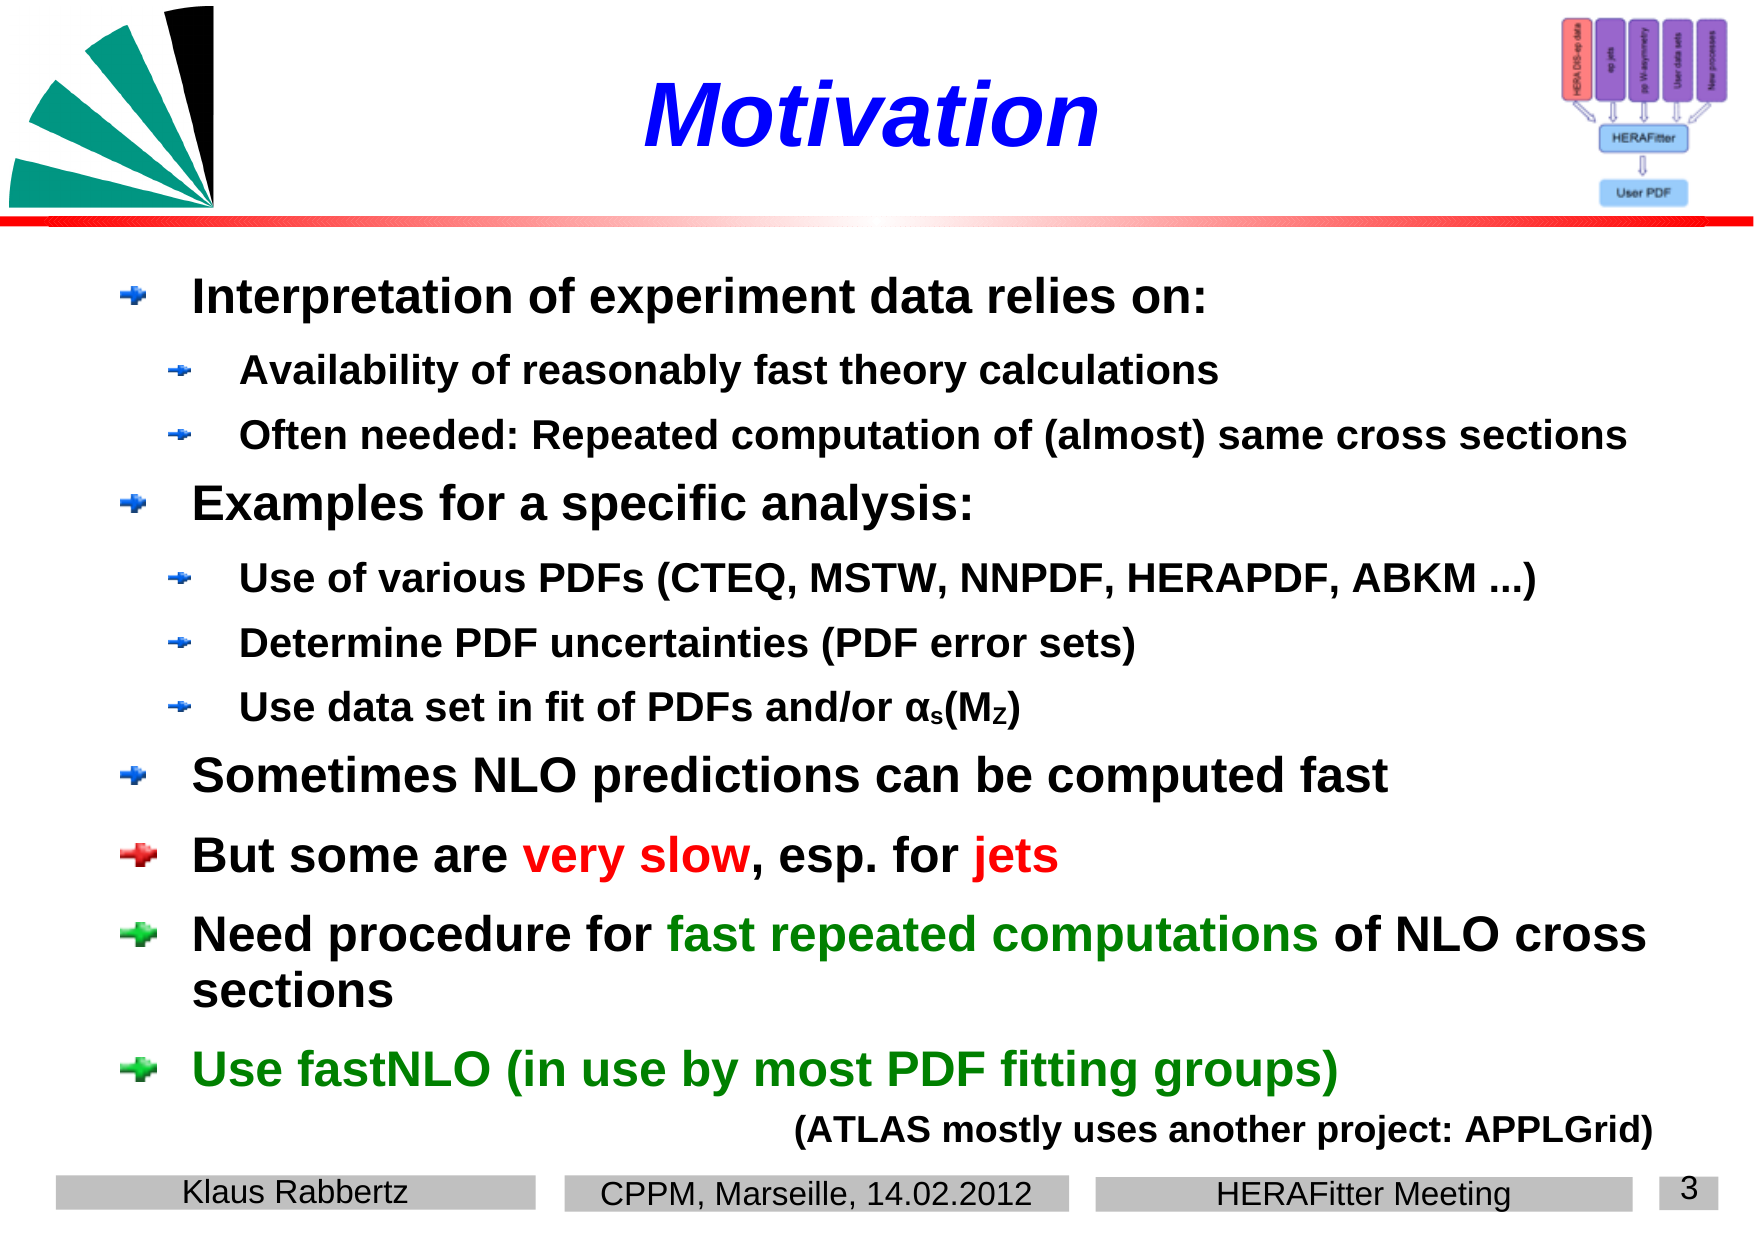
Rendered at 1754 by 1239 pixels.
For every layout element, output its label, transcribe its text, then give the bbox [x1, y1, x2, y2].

picture [1552, 15, 1736, 211]
picture [9, 6, 214, 210]
title Motivation [282, 21, 1566, 183]
list Interpretation of experiment data relies on: Availability of reasonably fast theory calculations Often needed: Repeated computation of (almost) same cross sections Examples for a specific analysis: Use of various PDFs (CTEQ, MSTW, NNPDF, HERAPDF, ABKM ...) Determine PDF uncertainties (PDF error sets) Use data set in fit of PDFs and/or αs(MZ) Sometimes NLO predictions can be computed fast But some are very slow, esp. for jets Need procedure for fast repeated computations of NLO cross sections Use fastNLO (in use by most PDF fitting groups) (ATLAS mostly uses another project: APPLGrid) [61, 267, 1716, 1167]
